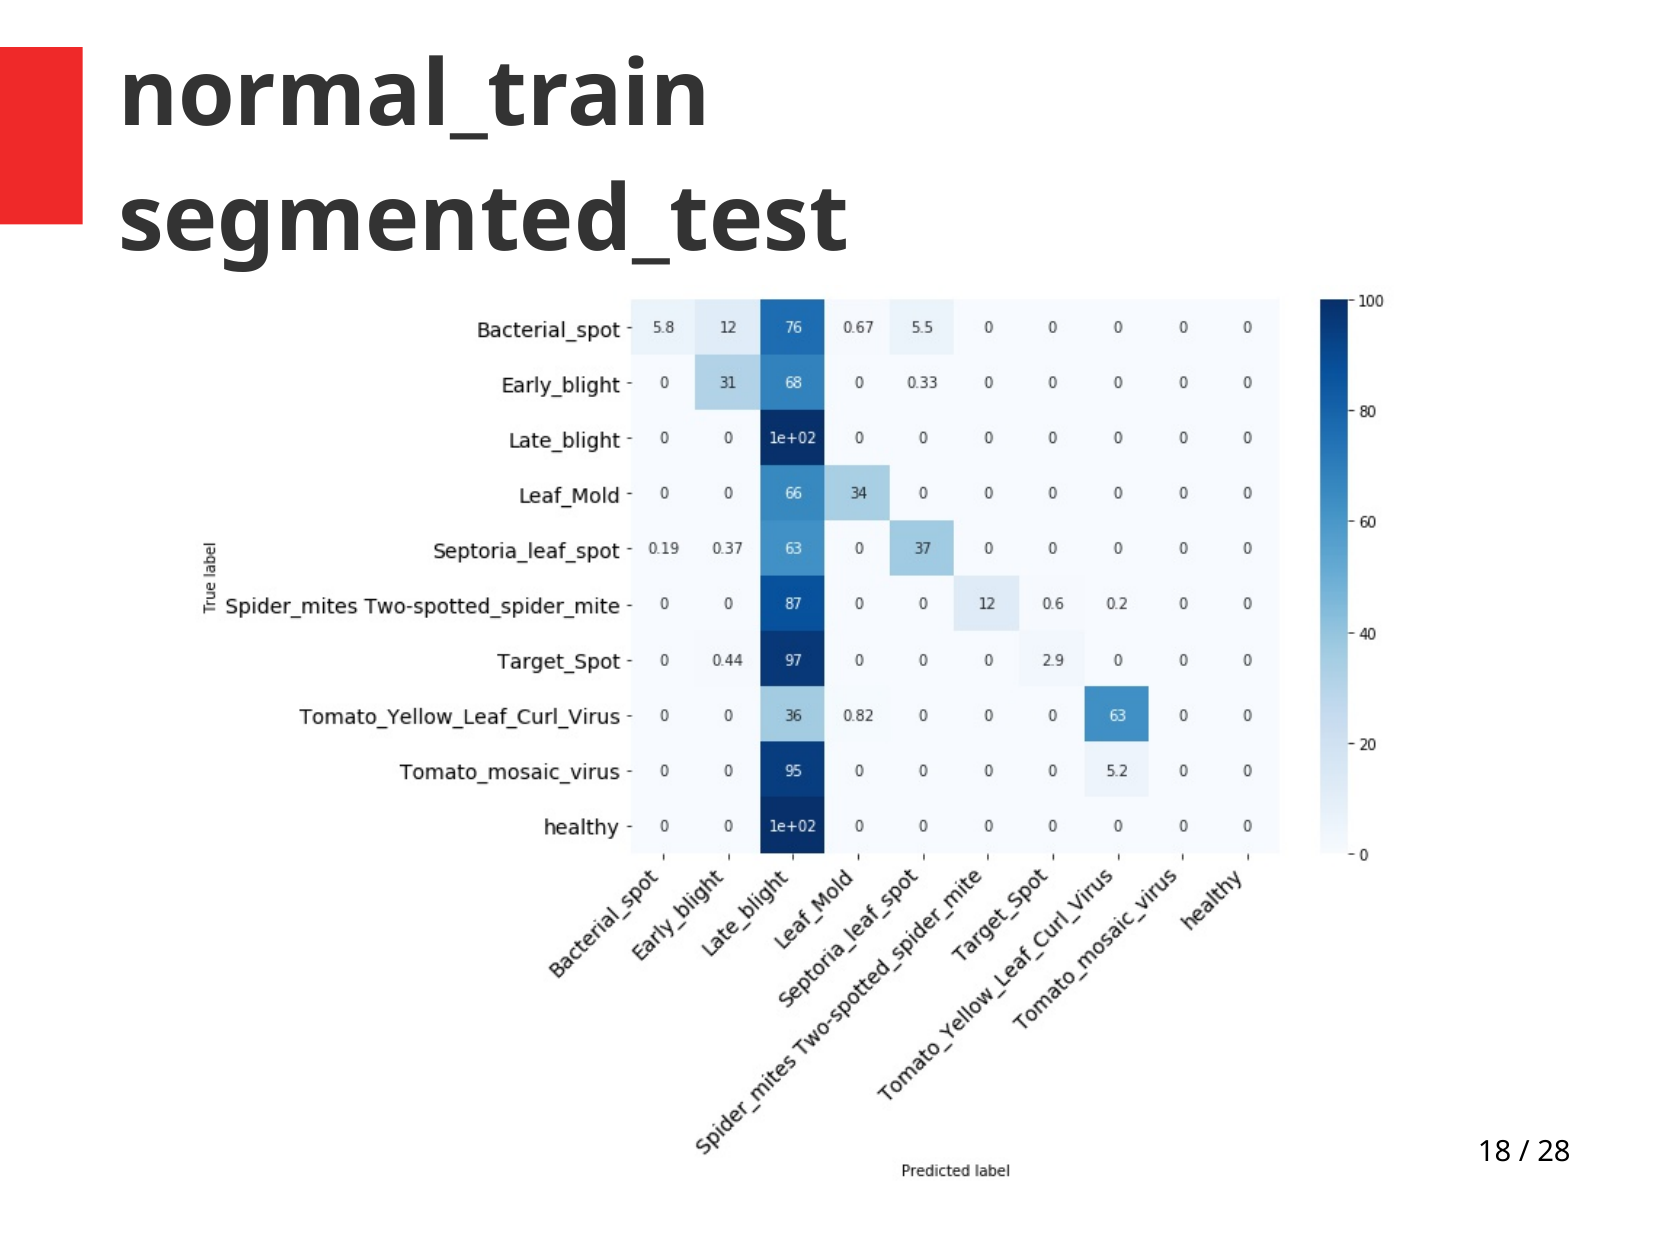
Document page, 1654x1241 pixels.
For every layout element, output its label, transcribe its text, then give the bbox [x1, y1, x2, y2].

picture [195, 285, 1396, 1188]
title normal_train segmented_test [118, 45, 1571, 260]
